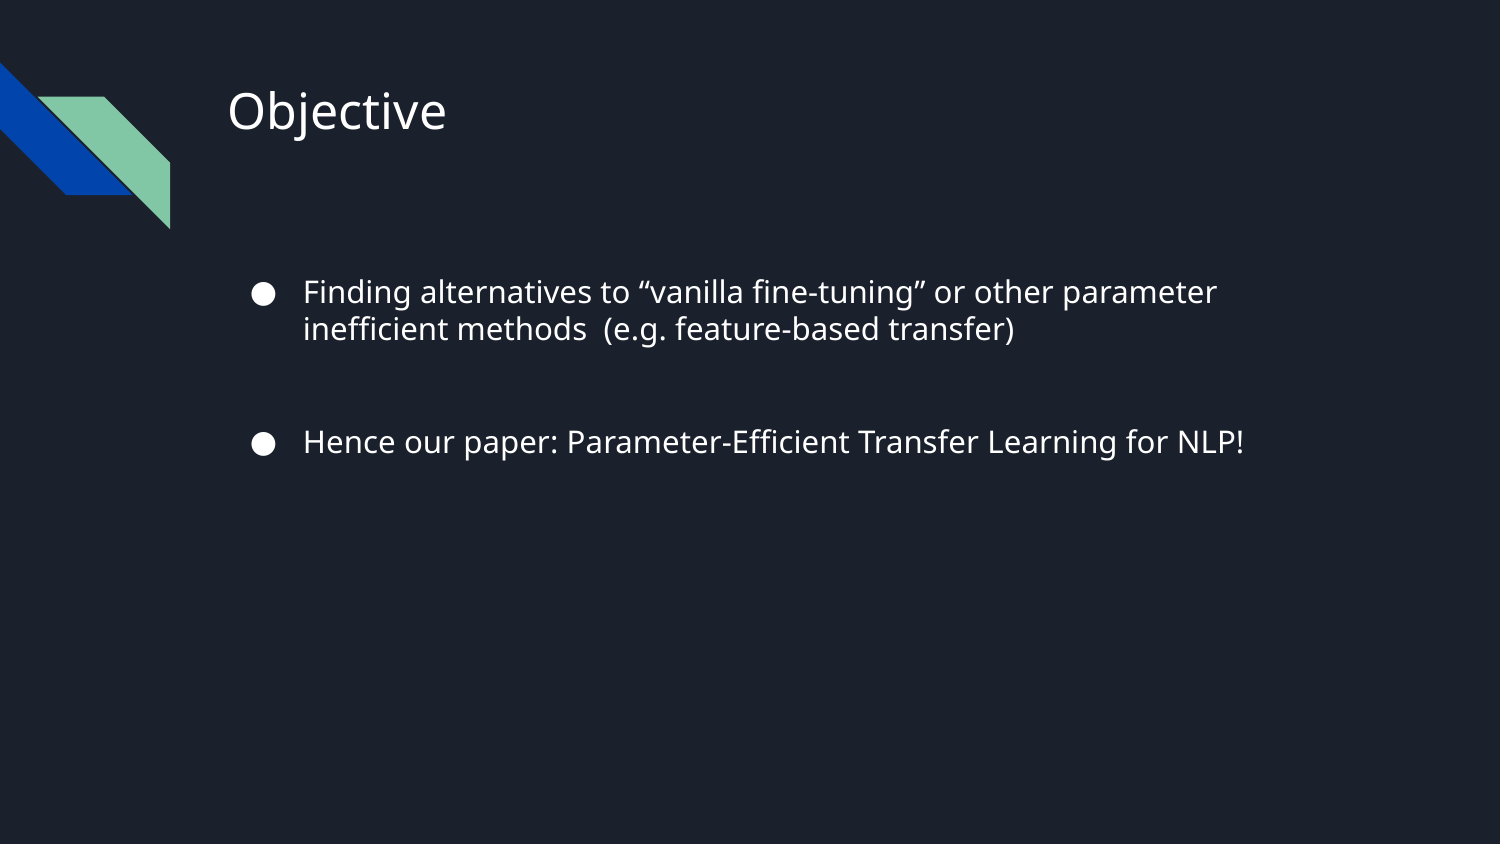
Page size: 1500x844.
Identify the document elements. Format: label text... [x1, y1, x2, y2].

list Finding alternatives to “vanilla fine-tuning” or other parameter inefficient methods (e.g. feature-based transfer) Hence our paper: Parameter-Efficient Transfer Learning for NLP! [212, 257, 1368, 735]
title Objective [212, 64, 1368, 215]
